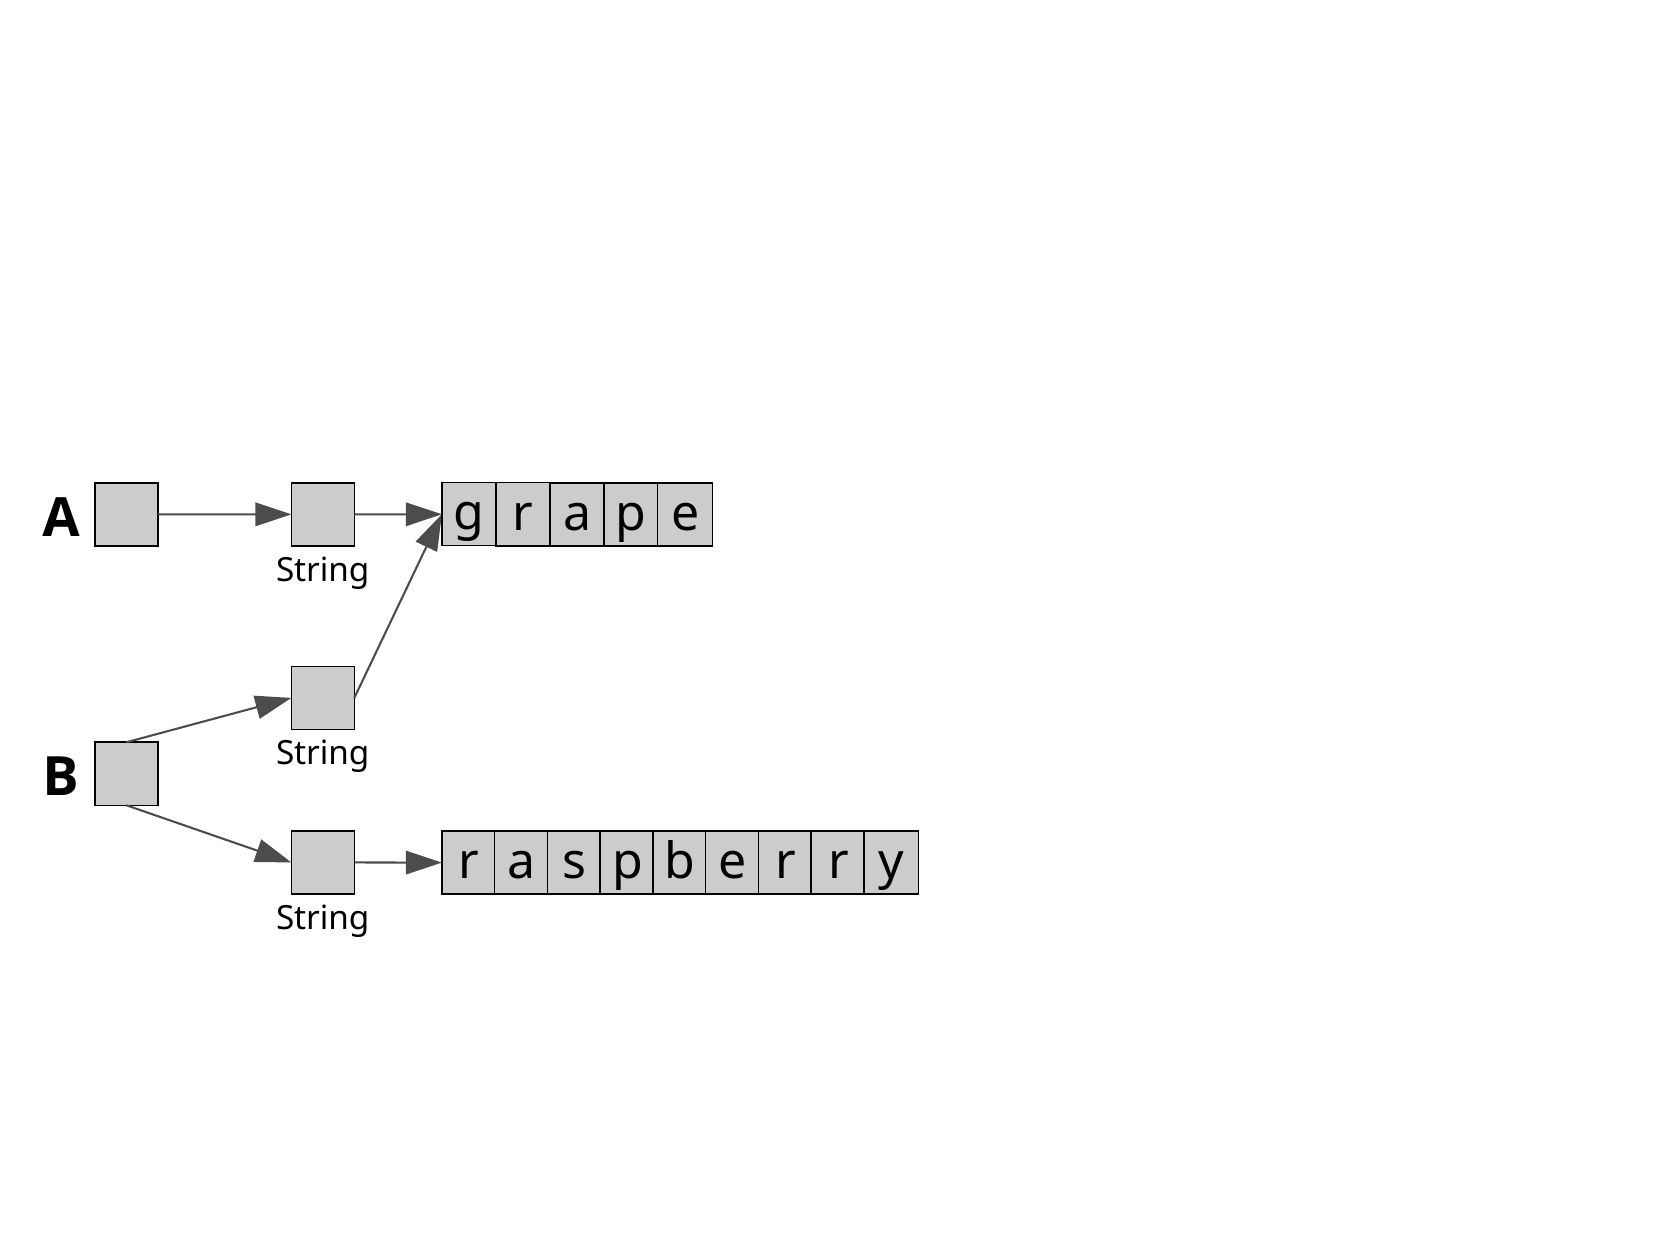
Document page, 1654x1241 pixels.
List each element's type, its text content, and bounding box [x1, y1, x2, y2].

text_box g [441, 482, 495, 546]
text_box String [291, 830, 355, 894]
text_box String [291, 666, 355, 730]
text_box a [494, 831, 547, 895]
text_box e [705, 831, 758, 895]
text_box y [863, 831, 919, 895]
text_box r [758, 831, 811, 895]
text_box p [600, 831, 652, 895]
text_box r [441, 831, 494, 895]
text_box r [495, 482, 549, 546]
text_box String [291, 482, 355, 546]
text_box r [811, 831, 863, 895]
text_box p [603, 482, 657, 546]
text_box b [652, 831, 705, 895]
text_box e [657, 482, 713, 546]
text_box B [94, 742, 158, 806]
text_box s [547, 831, 600, 895]
text_box A [94, 482, 158, 546]
text_box a [549, 482, 603, 546]
